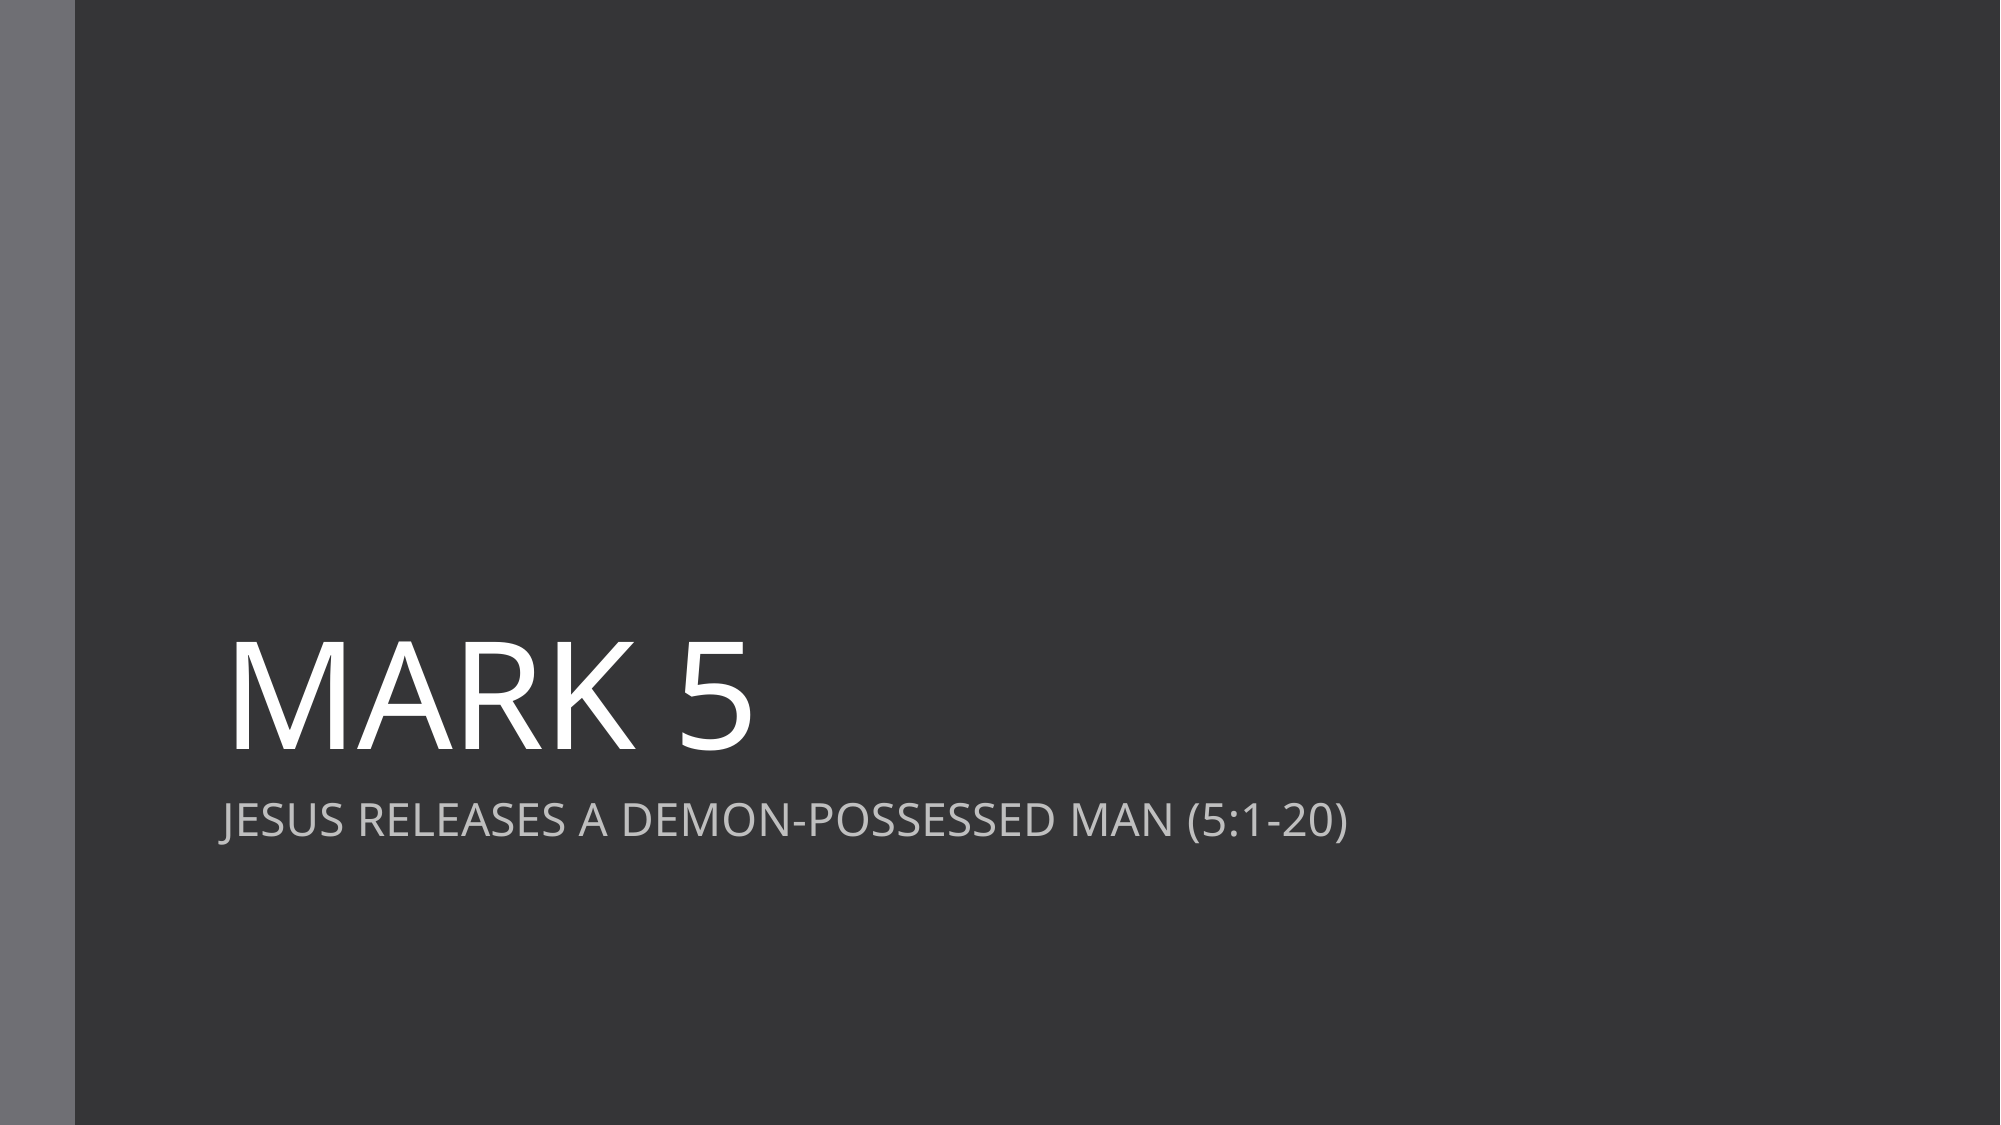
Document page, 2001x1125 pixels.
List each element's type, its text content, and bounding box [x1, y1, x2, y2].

title MARK 5 [206, 124, 1752, 787]
subtitle JESUS RELEASES A DEMON-POSSESSED MAN (5:1-20) [206, 787, 1752, 1066]
